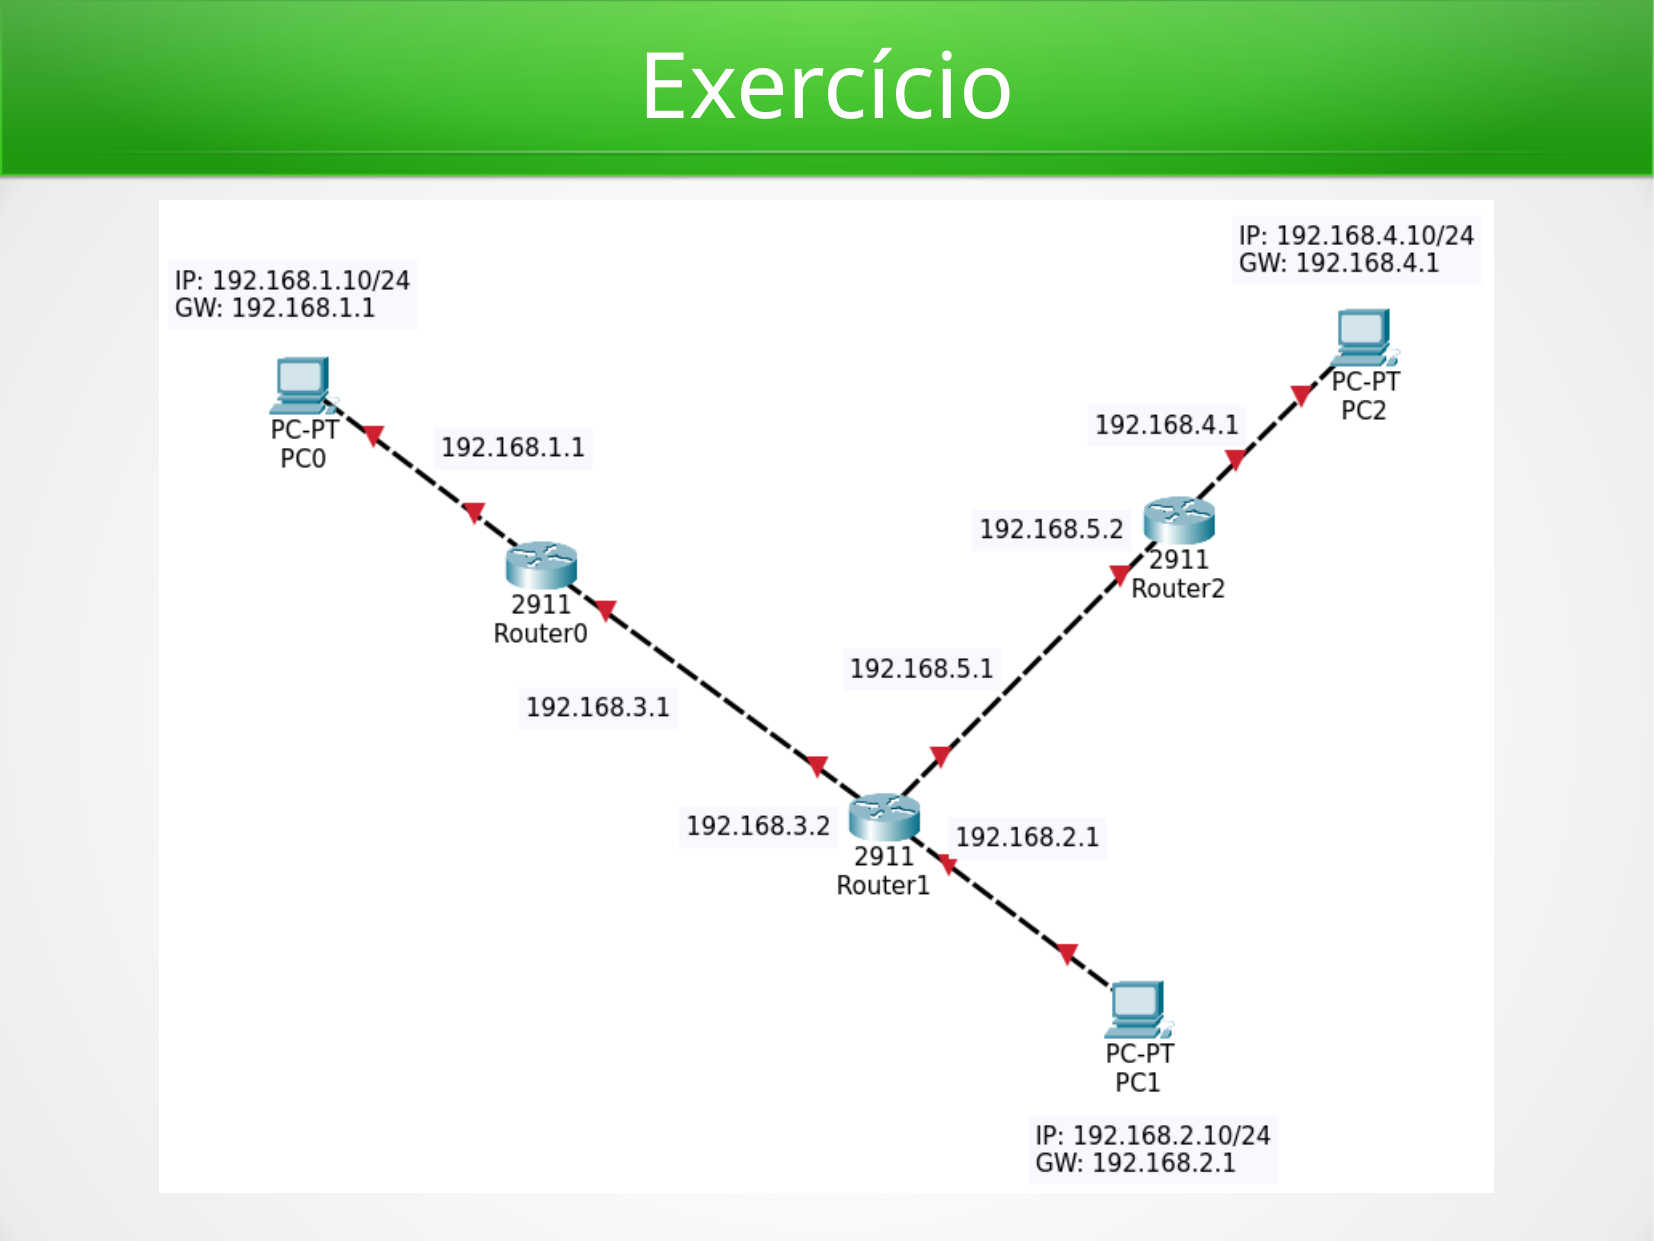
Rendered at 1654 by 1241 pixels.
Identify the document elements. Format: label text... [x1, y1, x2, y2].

title Exercício [82, 11, 1571, 154]
picture [0, 0, 1654, 1241]
